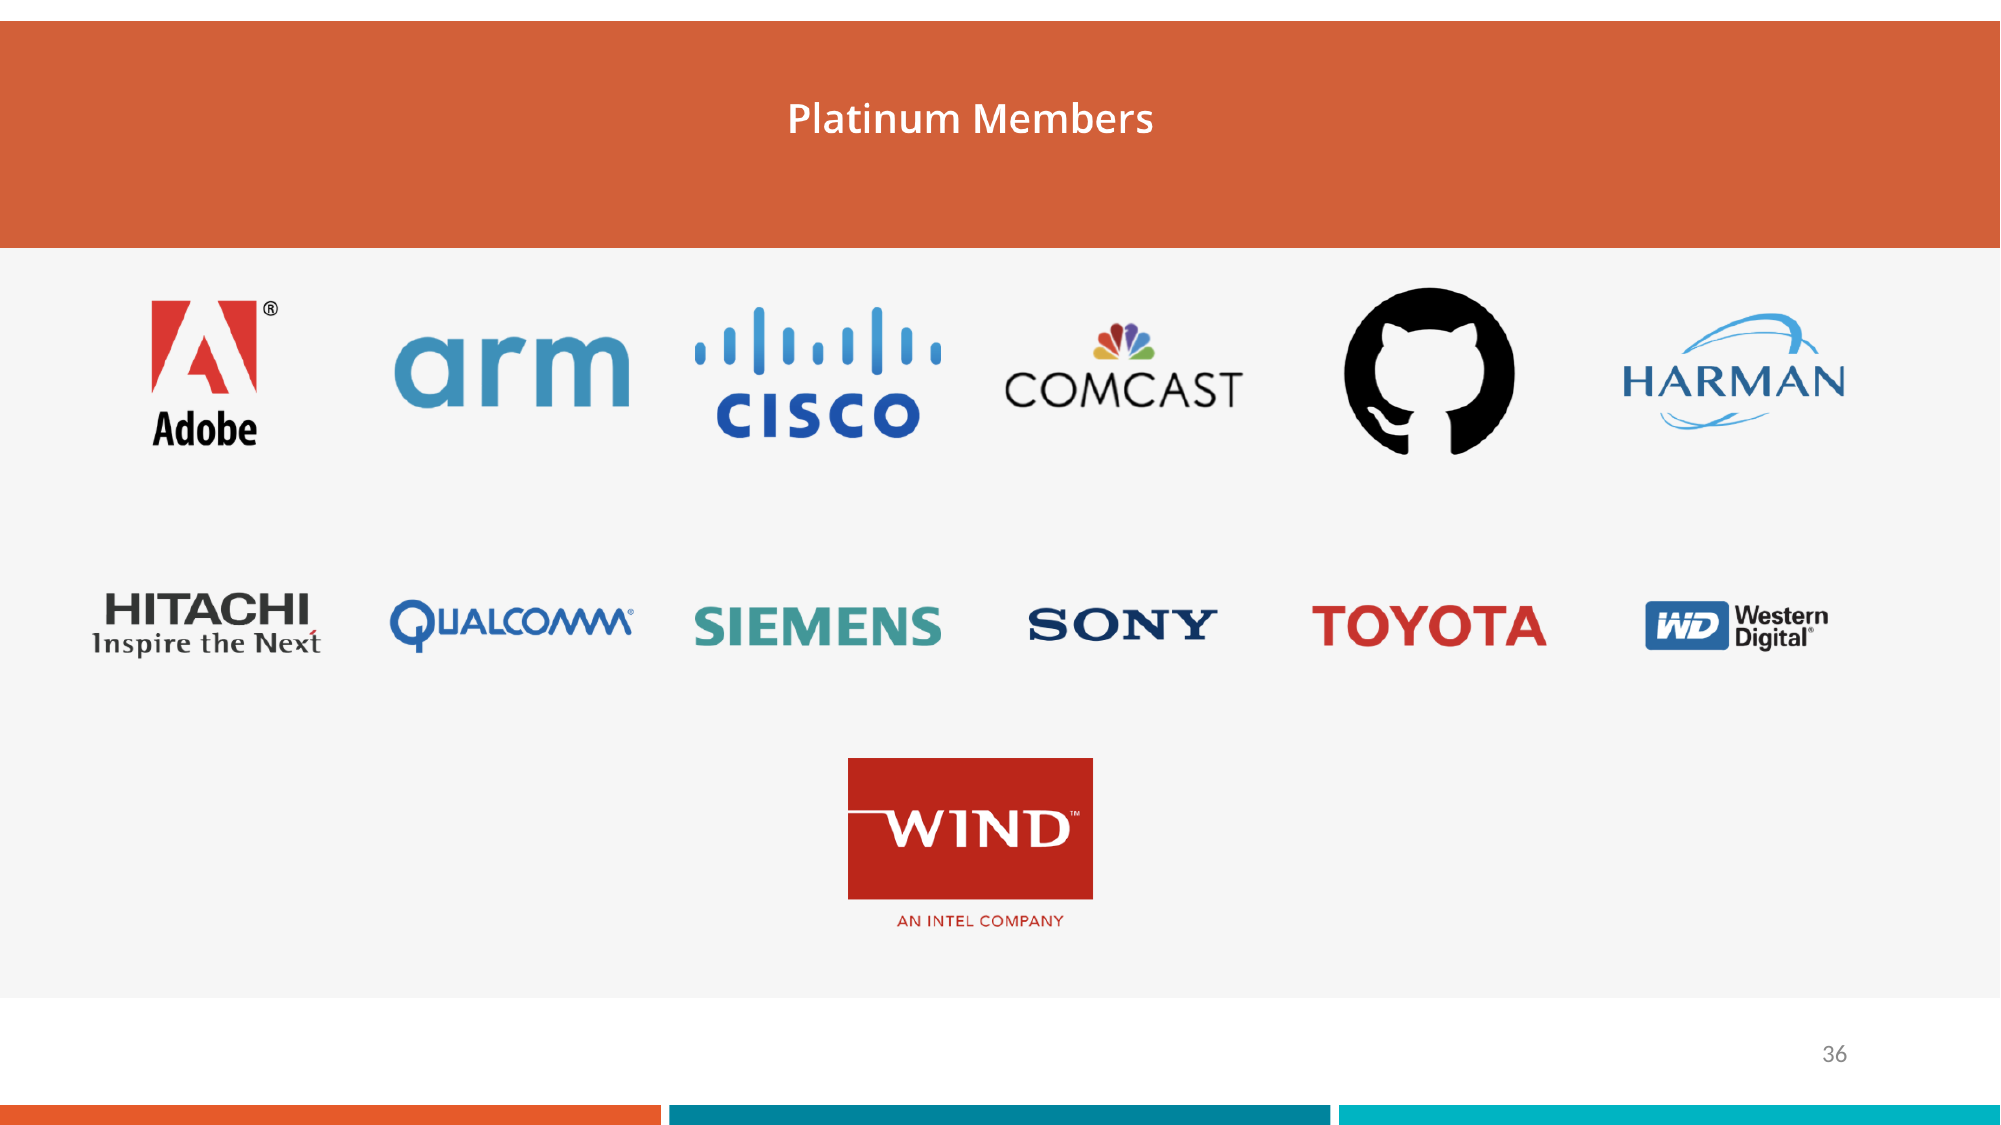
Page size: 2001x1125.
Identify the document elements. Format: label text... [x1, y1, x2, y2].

picture [0, 21, 2000, 998]
slide_number <number> [1648, 1022, 1863, 1083]
